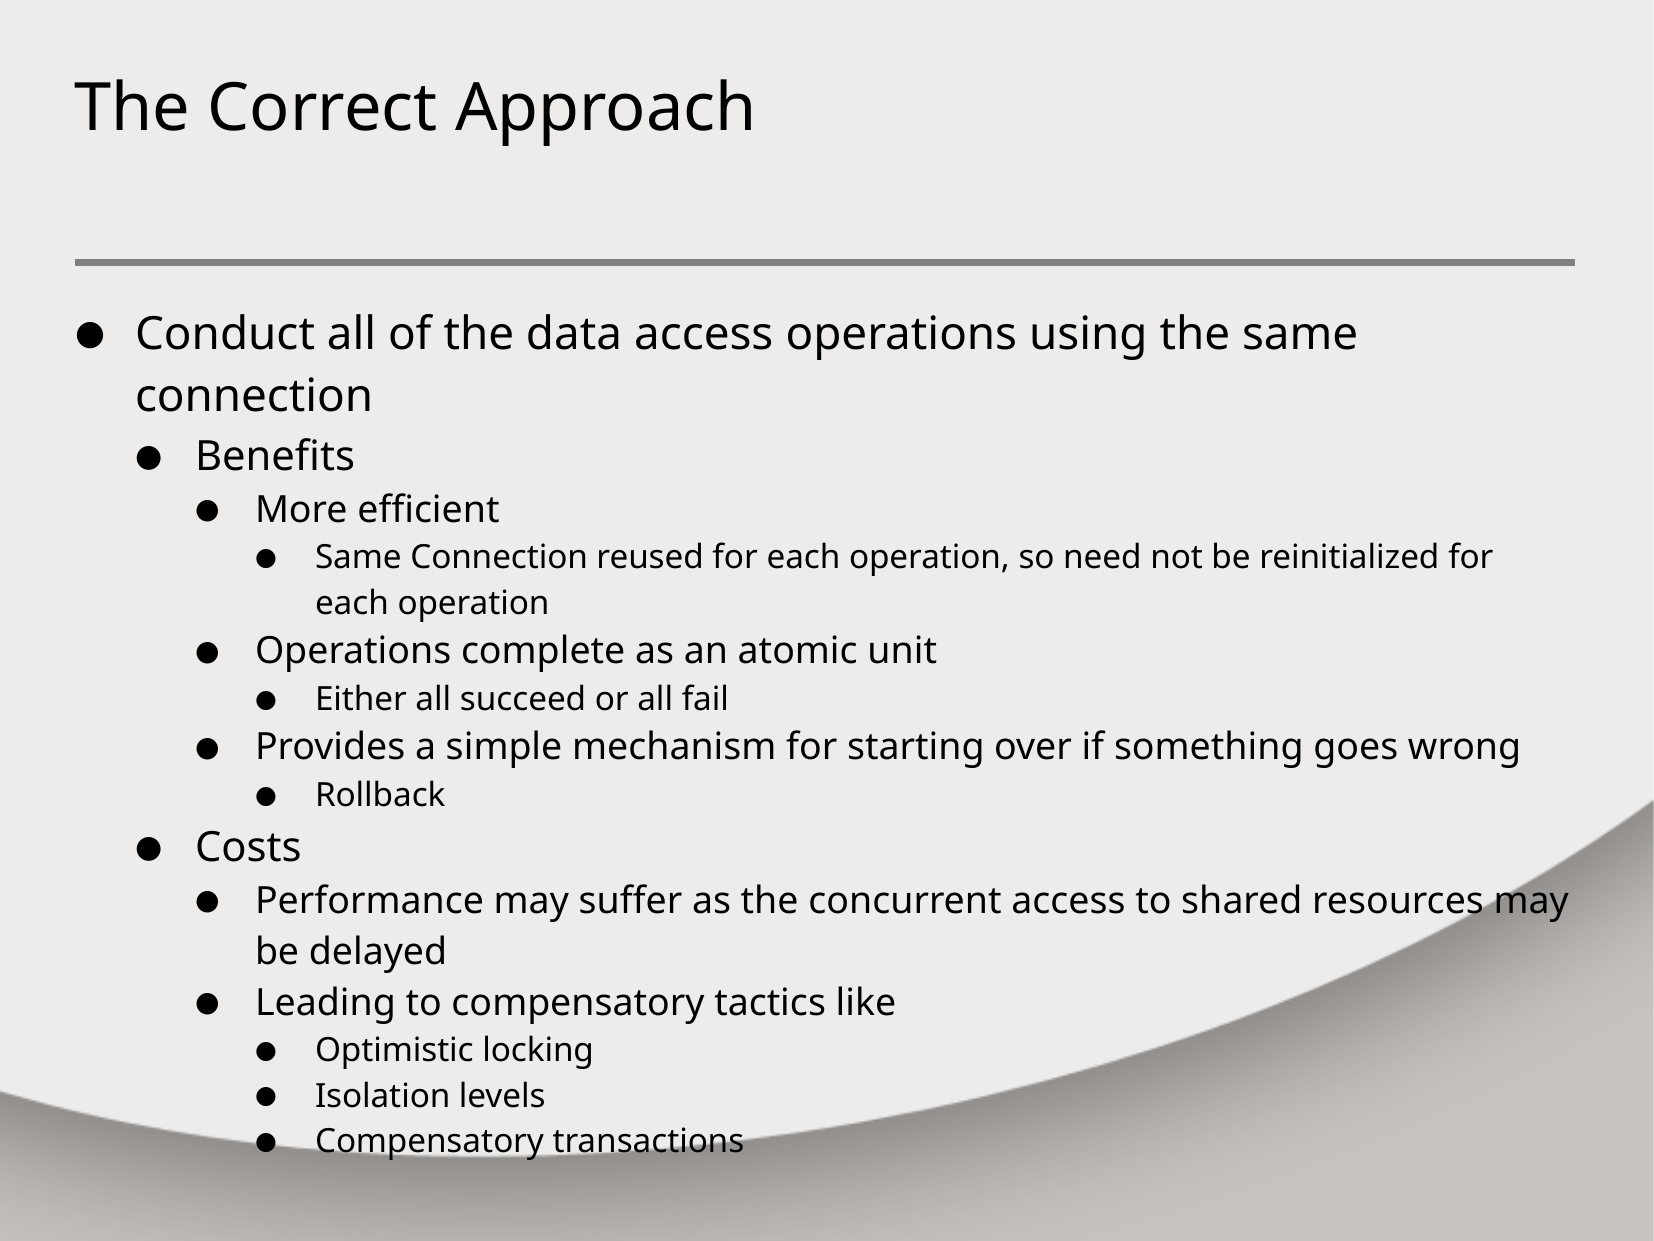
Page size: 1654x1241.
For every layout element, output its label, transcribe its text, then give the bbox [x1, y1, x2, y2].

title The Correct Approach [74, 75, 1575, 226]
list Conduct all of the data access operations using the same connection Benefits More efficient Same Connection reused for each operation, so need not be reinitialized for each operation Operations complete as an atomic unit Either all succeed or all fail Provides a simple mechanism for starting over if something goes wrong Rollback Costs Performance may suffer as the concurrent access to shared resources may be delayed Leading to compensatory tactics like Optimistic locking Isolation levels Compensatory transactions [75, 300, 1576, 1163]
picture [0, 0, 1654, 1241]
